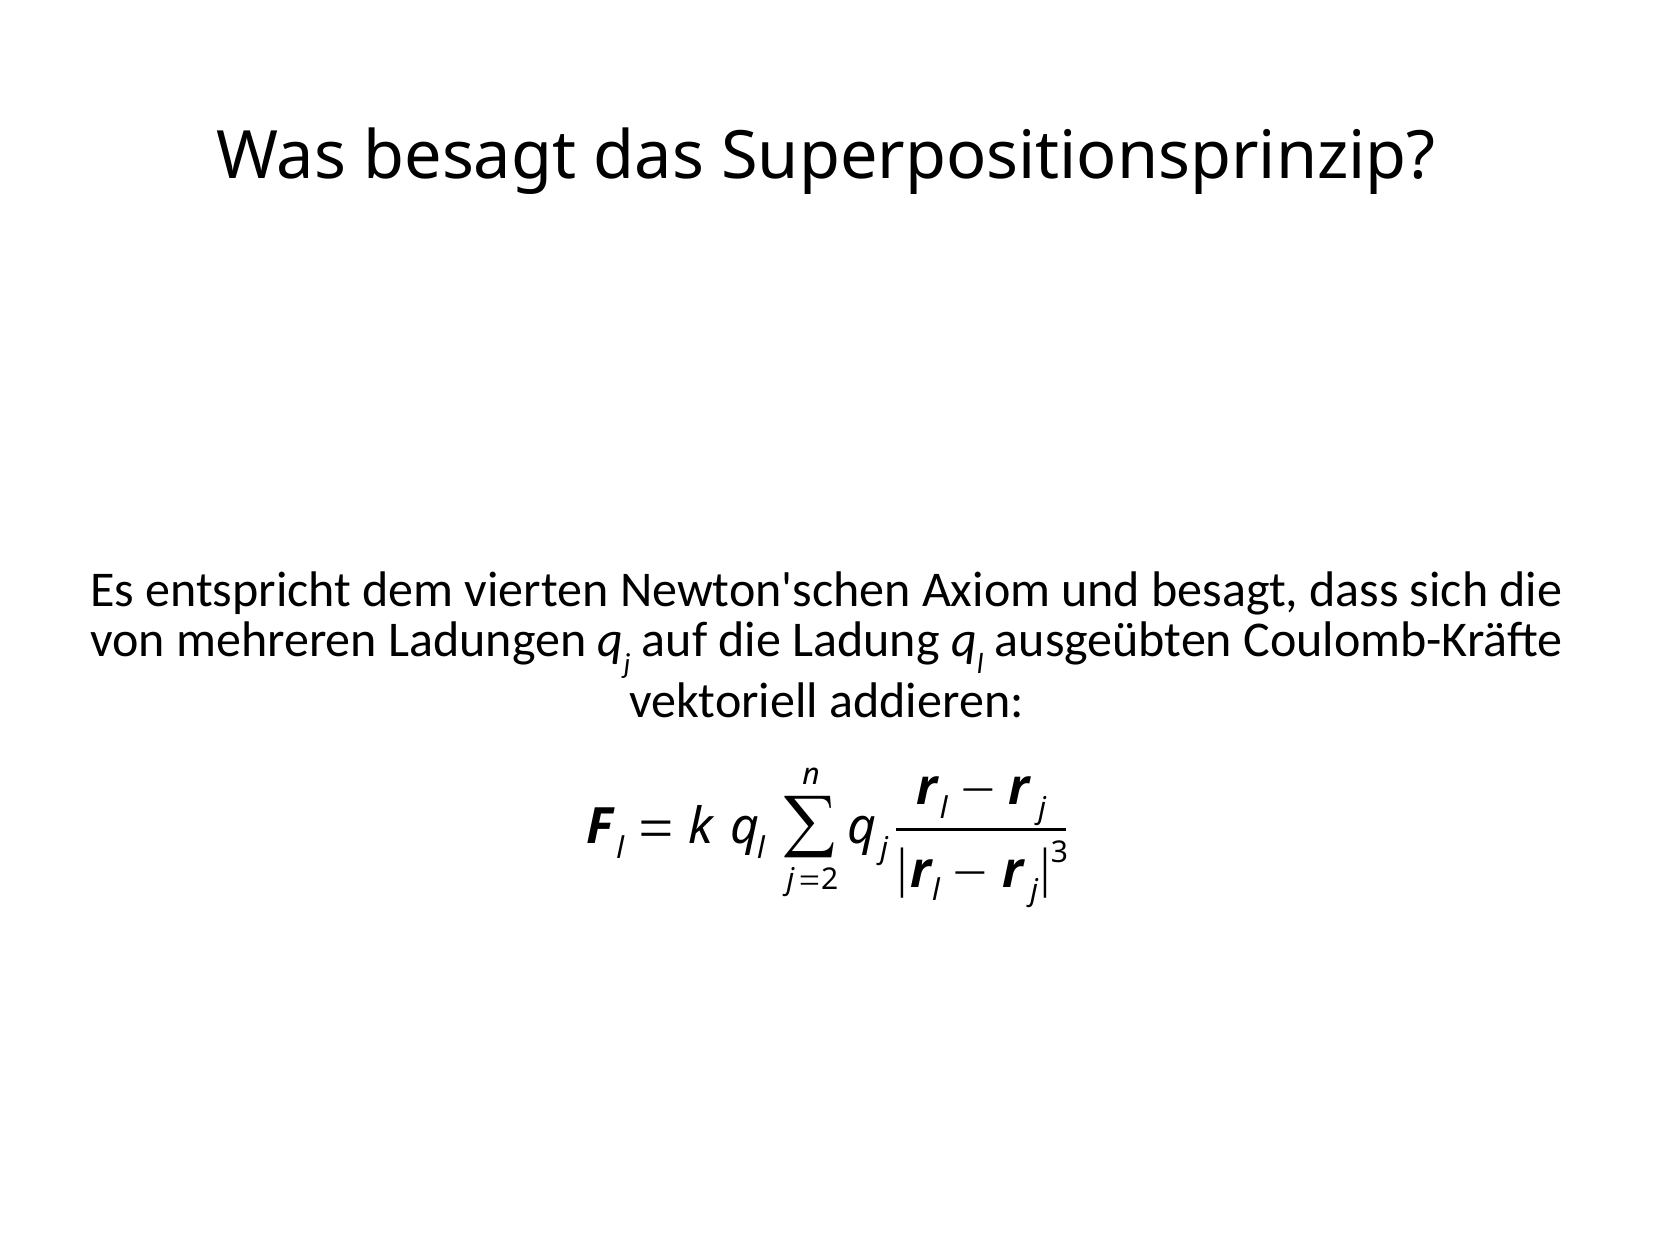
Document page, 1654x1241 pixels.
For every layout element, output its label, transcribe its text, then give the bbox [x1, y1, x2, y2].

title Was besagt das Superpositionsprinzip? [82, 49, 1571, 257]
chart [578, 756, 1075, 909]
subtitle Es entspricht dem vierten Newton'schen Axiom und besagt, dass sich die von mehreren Ladungen qj auf die Ladung ql ausgeübten Coulomb-Kräfte vektoriell addieren: [82, 290, 1571, 1010]
